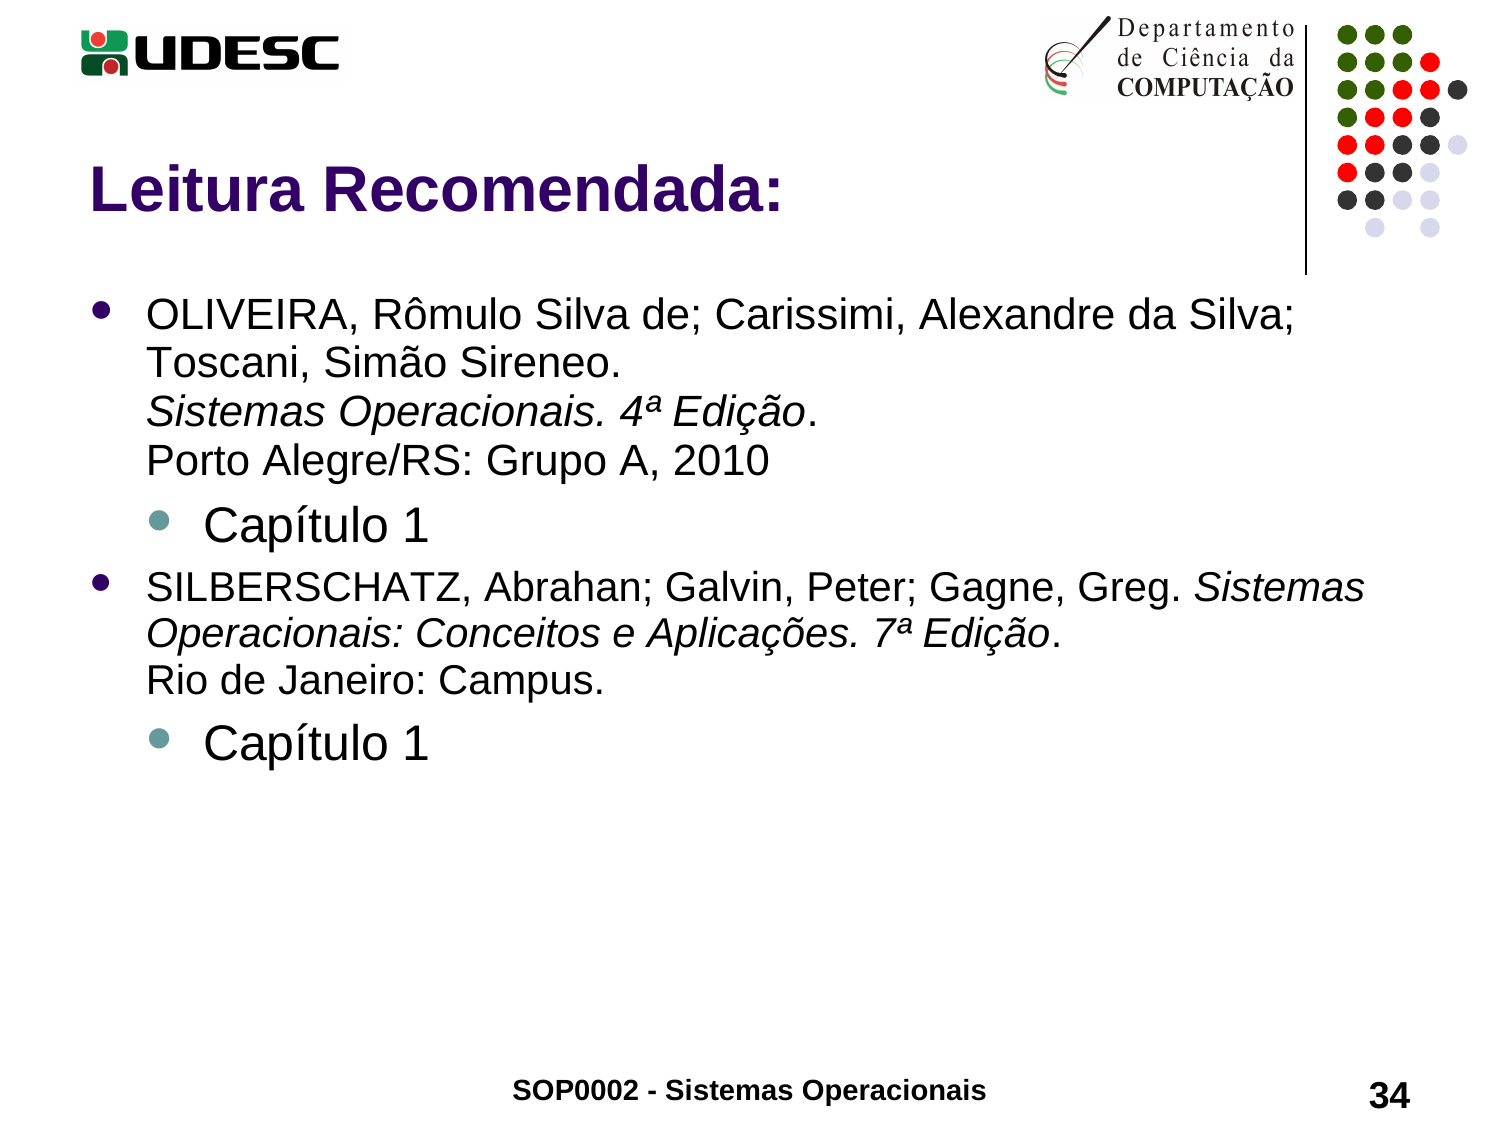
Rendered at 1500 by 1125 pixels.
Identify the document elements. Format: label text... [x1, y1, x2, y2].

picture [74, 23, 346, 83]
picture [1045, 16, 1294, 101]
title Leitura Recomendada: [74, 132, 1313, 234]
list OLIVEIRA, Rômulo Silva de; Carissimi, Alexandre da Silva; Toscani, Simão Sireneo. Sistemas Operacionais. 4ª Edição. Porto Alegre/RS: Grupo A, 2010 Capítulo 1 SILBERSCHATZ, Abrahan; Galvin, Peter; Gagne, Greg. Sistemas Operacionais: Conceitos e Aplicações. 7ª Edição. Rio de Janeiro: Campus. Capítulo 1 [75, 281, 1426, 884]
